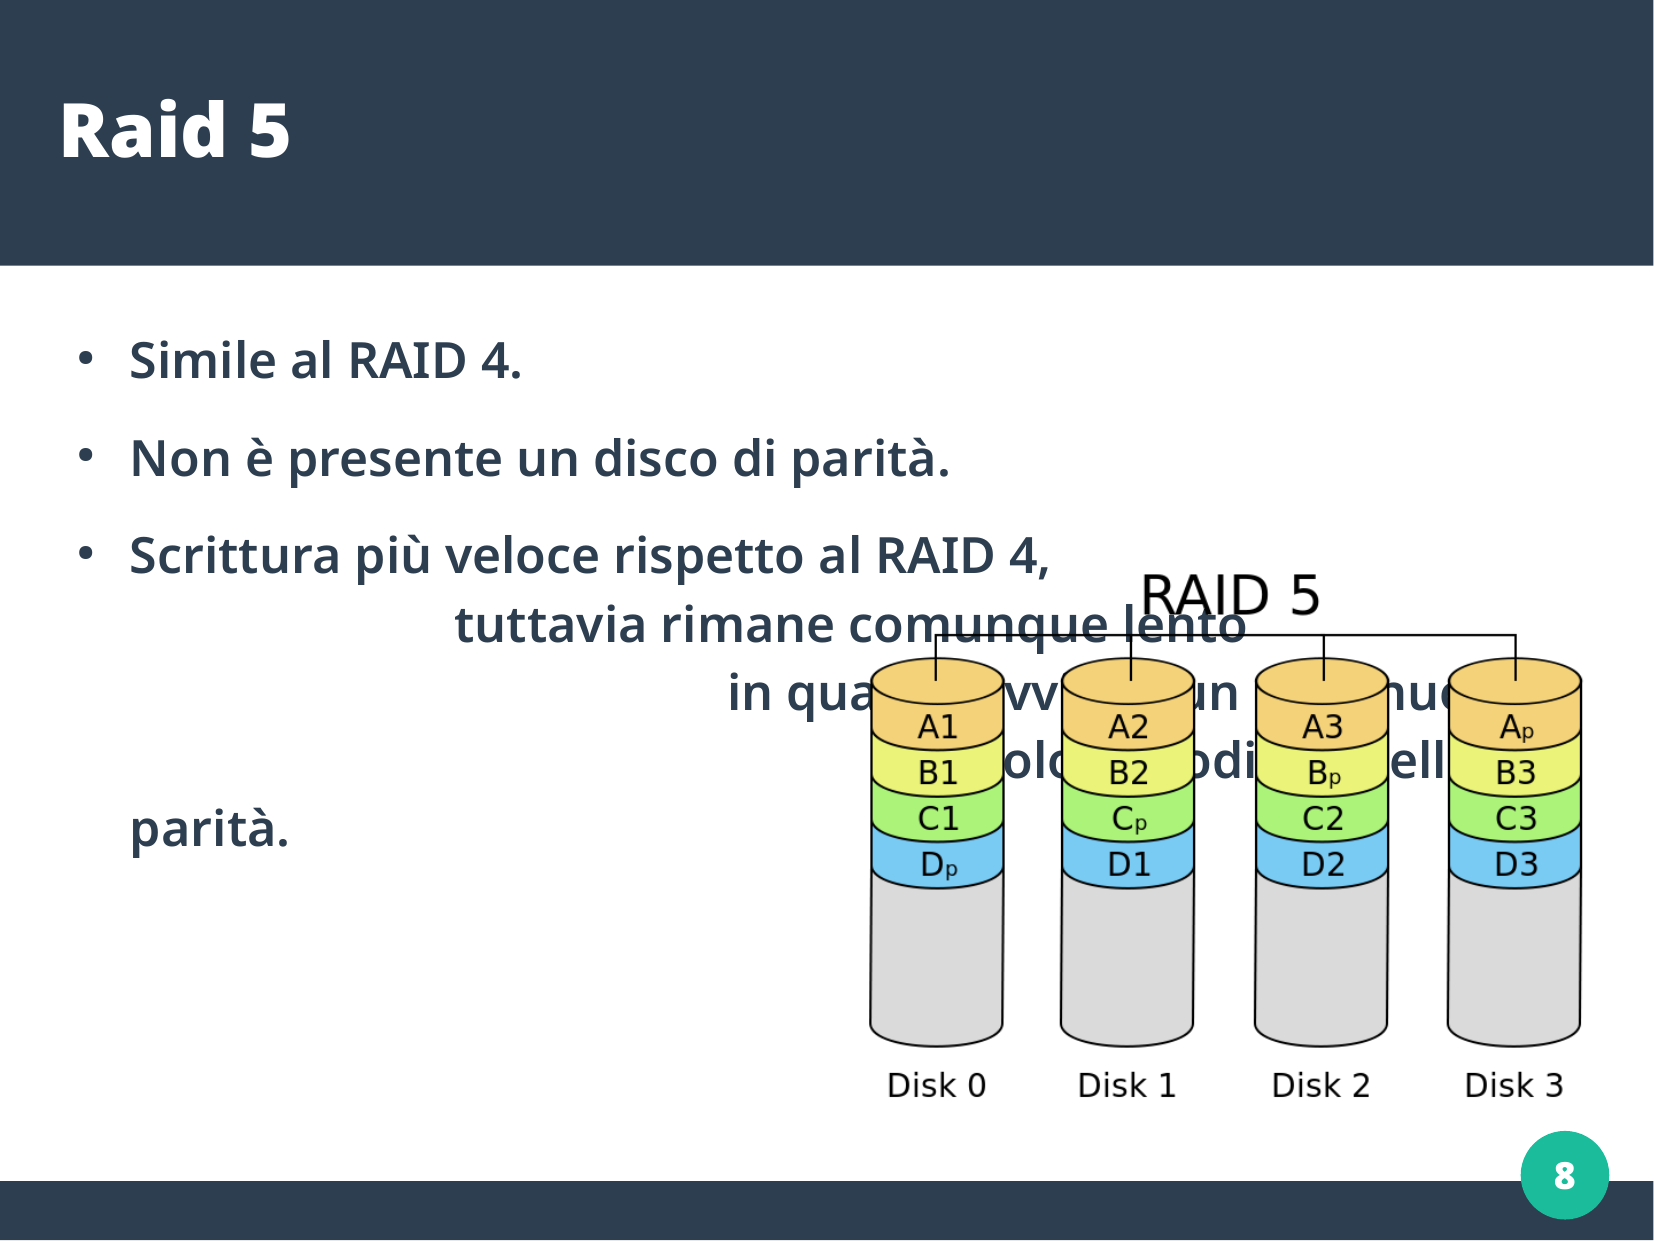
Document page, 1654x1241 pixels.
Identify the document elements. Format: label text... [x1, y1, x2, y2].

picture [844, 555, 1619, 1128]
title Raid 5 [59, 49, 1595, 207]
list Simile al RAID 4. Non è presente un disco di parità. Scrittura più veloce rispetto al RAID 4, tuttavia rimane comunque lento in quanto avviene un continuo calcolo e modifica della parità. [59, 324, 1595, 1152]
